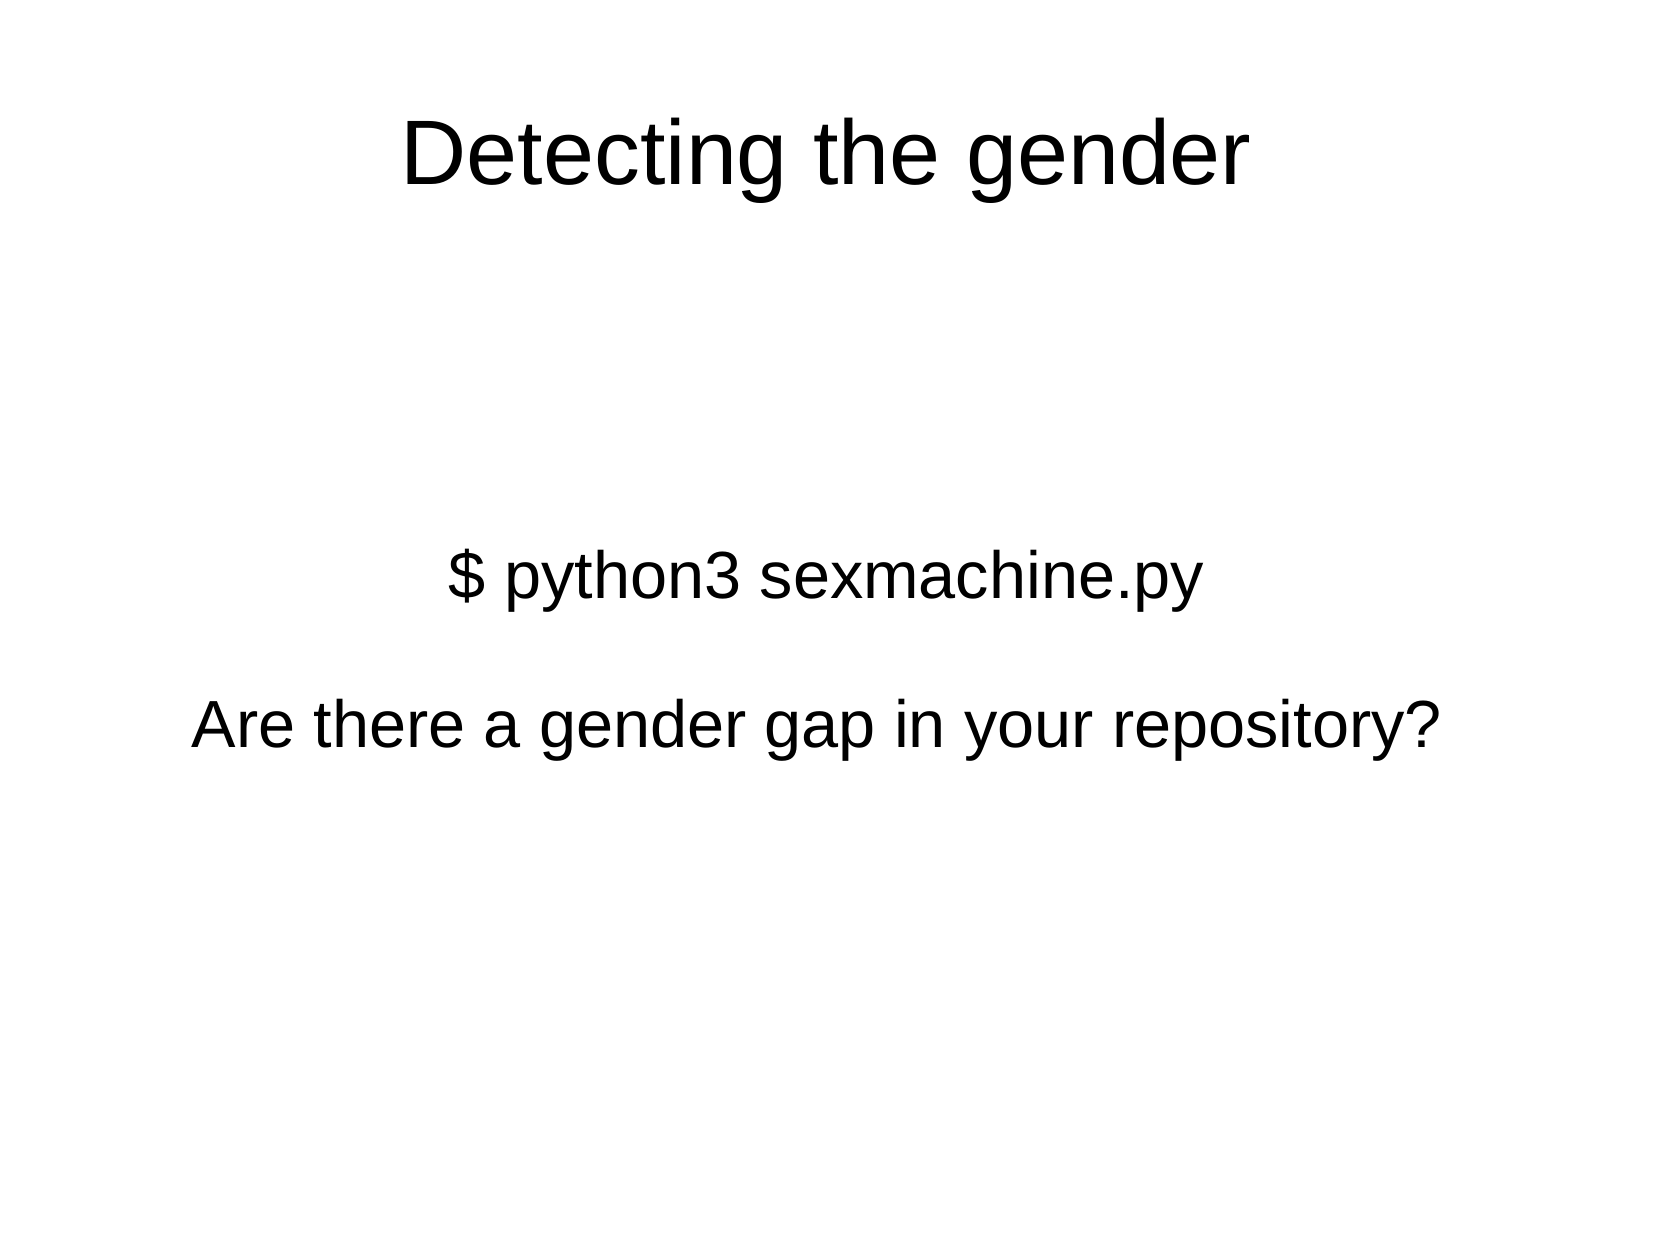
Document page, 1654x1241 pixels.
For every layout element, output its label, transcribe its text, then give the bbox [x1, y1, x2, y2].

subtitle $ python3 sexmachine.py Are there a gender gap in your repository? [82, 290, 1571, 1010]
title Detecting the gender [82, 49, 1571, 257]
